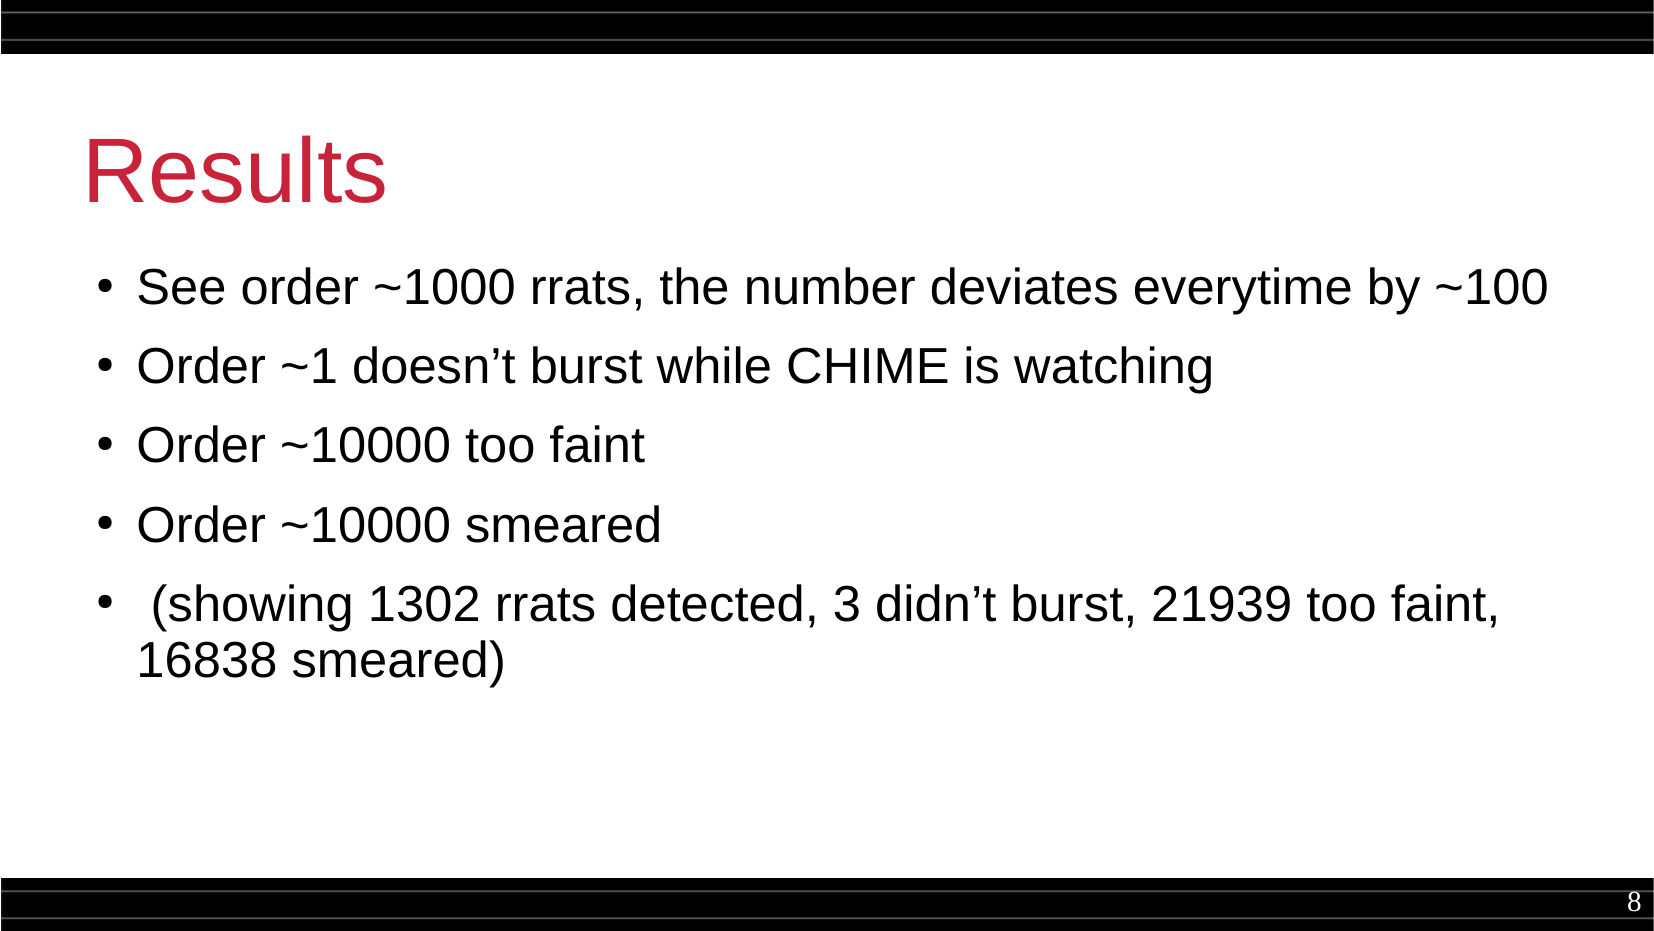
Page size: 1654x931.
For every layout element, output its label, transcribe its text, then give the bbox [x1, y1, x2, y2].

list See order ~1000 rrats, the number deviates everytime by ~100 Order ~1 doesn’t burst while CHIME is watching Order ~10000 too faint Order ~10000 smeared (showing 1302 rrats detected, 3 didn’t burst, 21939 too faint, 16838 smeared) [82, 258, 1571, 745]
picture [1, 878, 1654, 931]
picture [1, 0, 1654, 54]
title Results [82, 92, 1571, 249]
